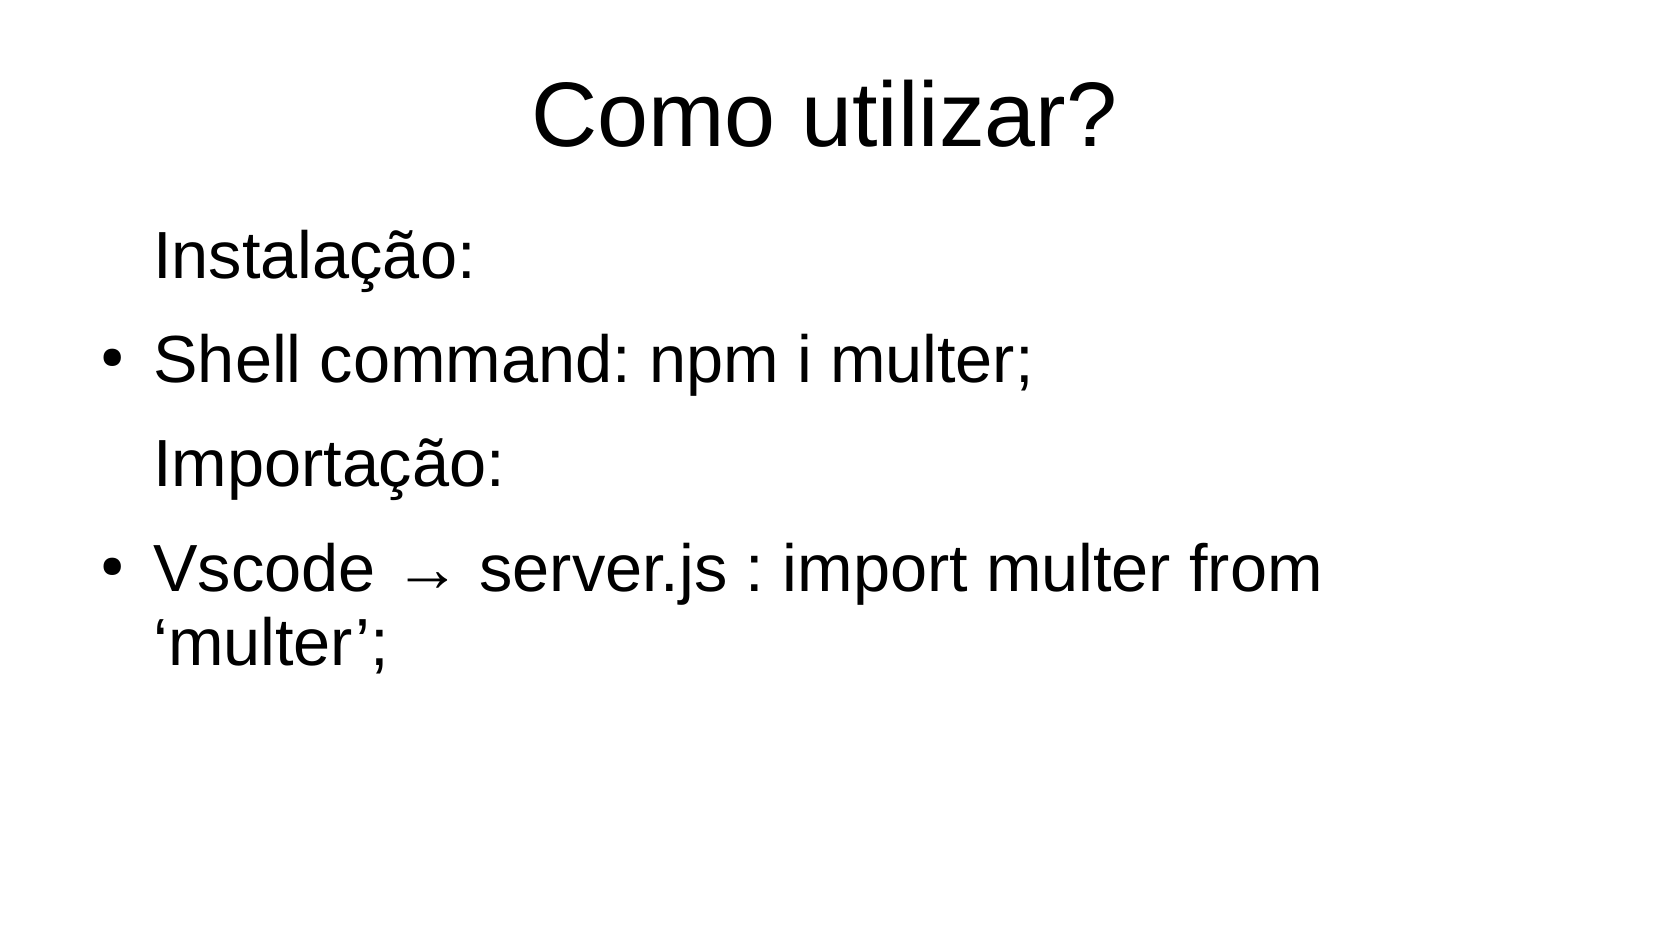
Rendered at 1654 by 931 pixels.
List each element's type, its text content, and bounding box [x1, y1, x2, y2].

title Como utilizar? [82, 37, 1571, 193]
list Instalação: Shell command: npm i multer; Importação: Vscode → server.js : import multer from ‘multer’; [82, 217, 1571, 758]
